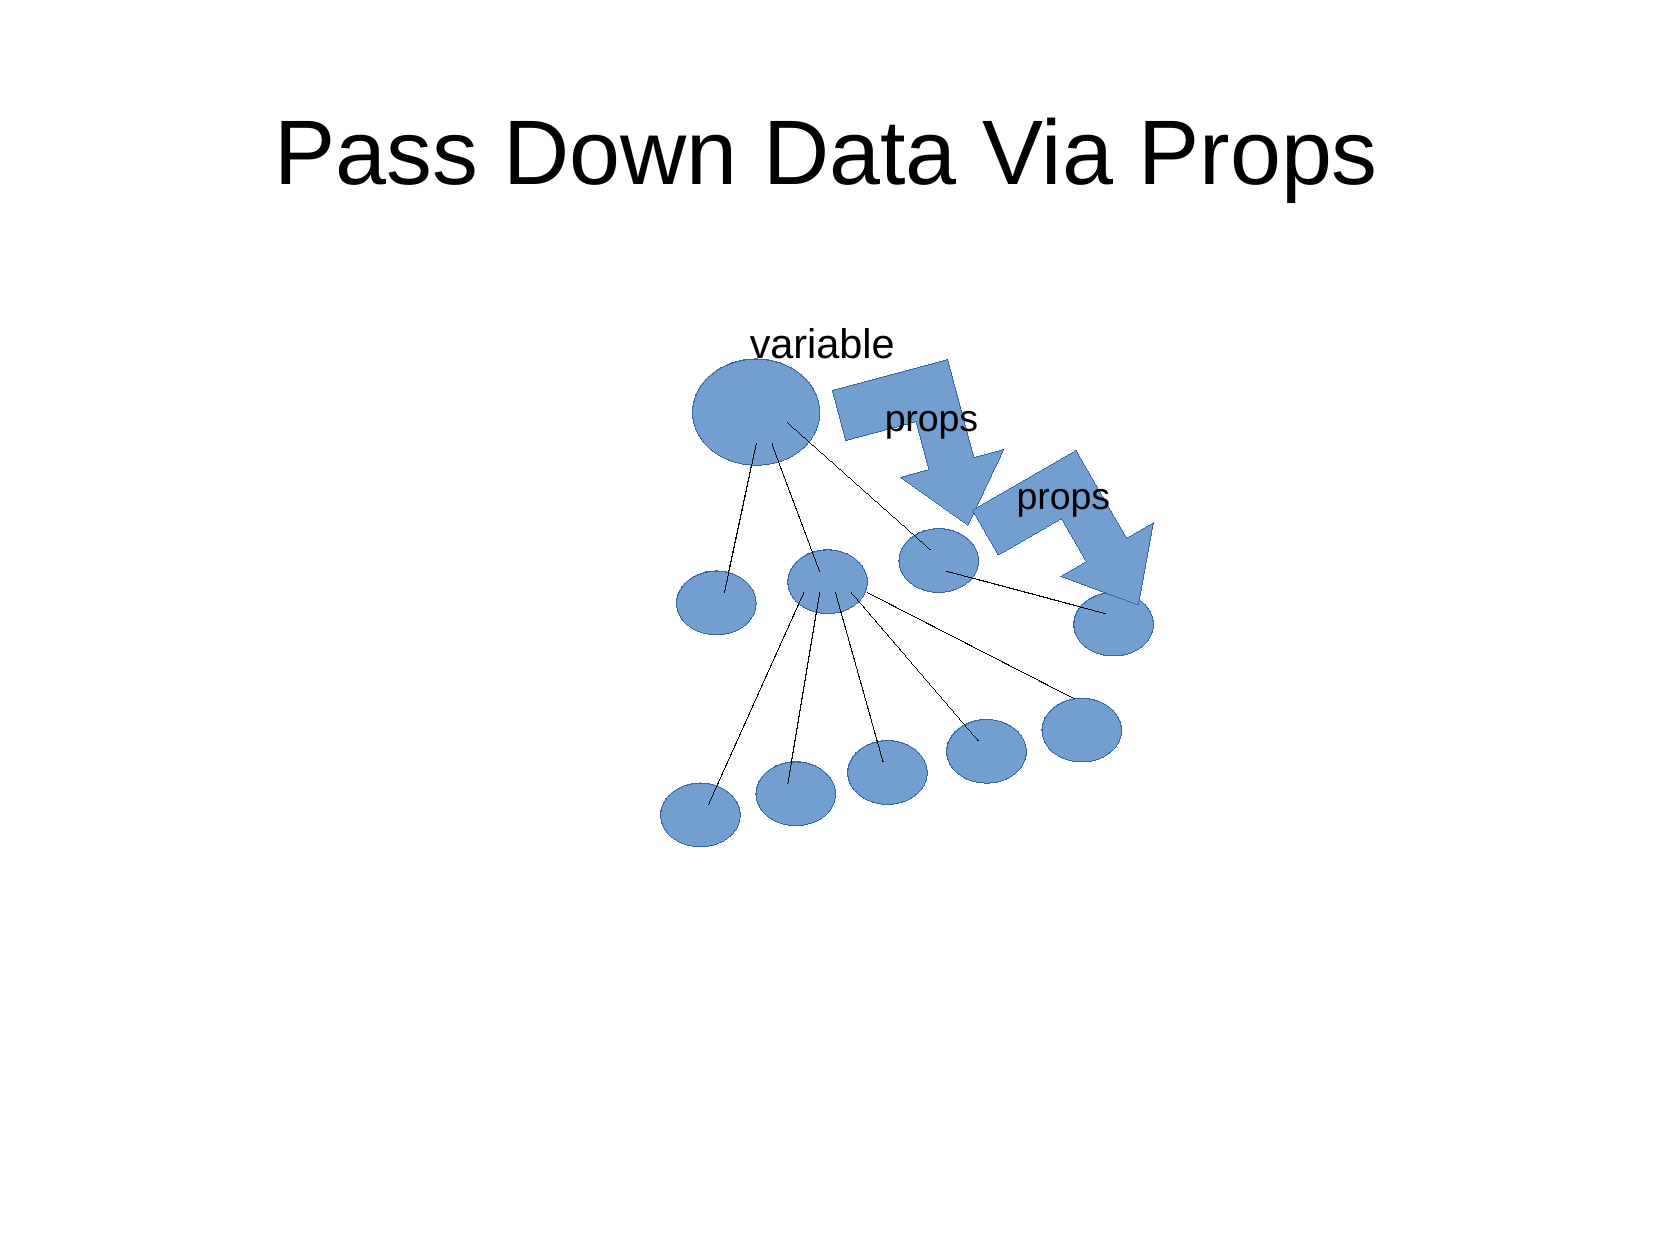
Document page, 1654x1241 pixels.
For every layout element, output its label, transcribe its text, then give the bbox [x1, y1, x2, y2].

text_box props [1001, 468, 1126, 526]
text_box [847, 740, 928, 805]
text_box [660, 782, 741, 847]
text_box variable [735, 313, 916, 376]
text_box [898, 528, 979, 593]
title Pass Down Data Via Props [82, 49, 1571, 257]
text_box [946, 719, 1027, 784]
text_box [1060, 522, 1154, 656]
text_box [900, 447, 1049, 555]
text_box [755, 761, 836, 826]
text_box [832, 359, 956, 441]
text_box props [870, 390, 994, 447]
text_box [692, 361, 820, 466]
text_box [676, 570, 757, 635]
text_box [1045, 450, 1087, 468]
text_box [787, 549, 868, 614]
text_box [1041, 698, 1122, 762]
